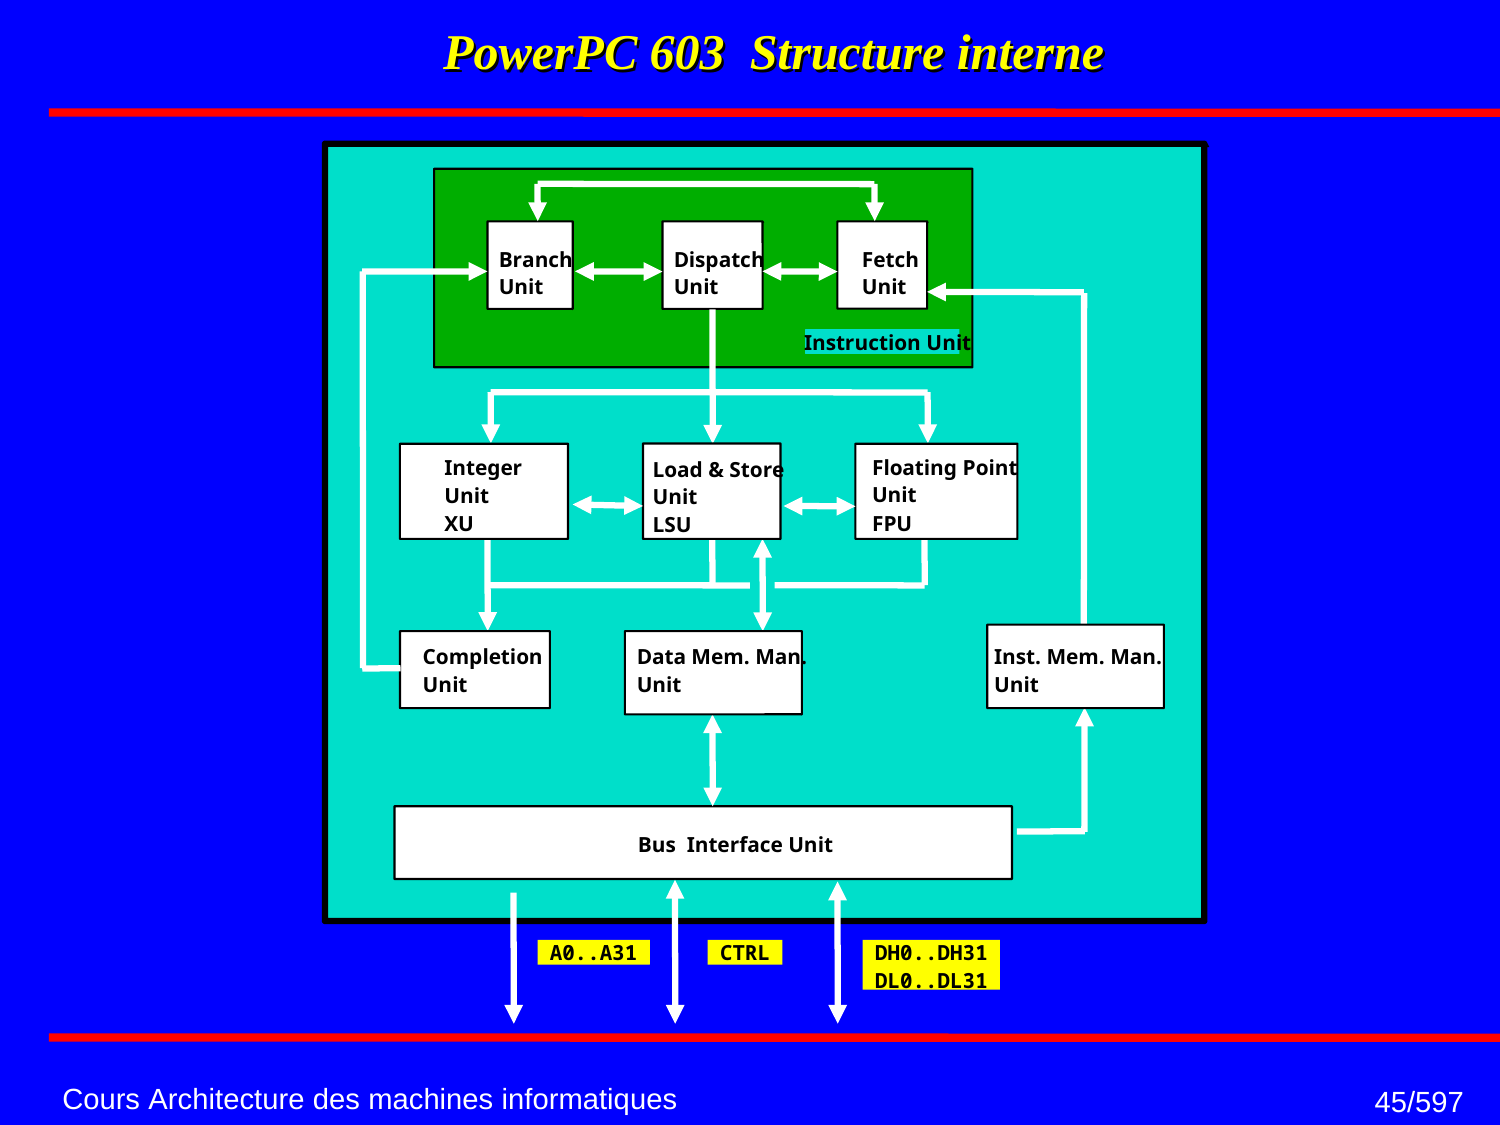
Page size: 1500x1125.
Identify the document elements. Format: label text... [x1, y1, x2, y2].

text_box Integer Unit XU [444, 454, 523, 538]
text_box Inst. Mem. Man. Unit [994, 643, 1169, 699]
text_box Data Mem. Man. Unit [636, 643, 808, 699]
text_box Floating Point Unit FPU [872, 454, 1019, 538]
text_box [324, 143, 1205, 922]
text_box DH0..DH31 DL0..DL31 [862, 939, 1001, 995]
text_box Dispatch Unit [673, 246, 766, 302]
text_box Fetch Unit [861, 246, 920, 302]
text_box Load & Store Unit LSU [652, 455, 785, 540]
text_box Completion Unit [422, 643, 544, 699]
text_box CTRL [707, 939, 784, 967]
text_box Instruction Unit [798, 329, 978, 356]
text_box Branch Unit [498, 246, 574, 302]
title PowerPC 603 Structure interne [141, 15, 1406, 88]
text_box Bus Interface Unit [637, 831, 834, 858]
text_box A0..A31 [537, 939, 651, 967]
